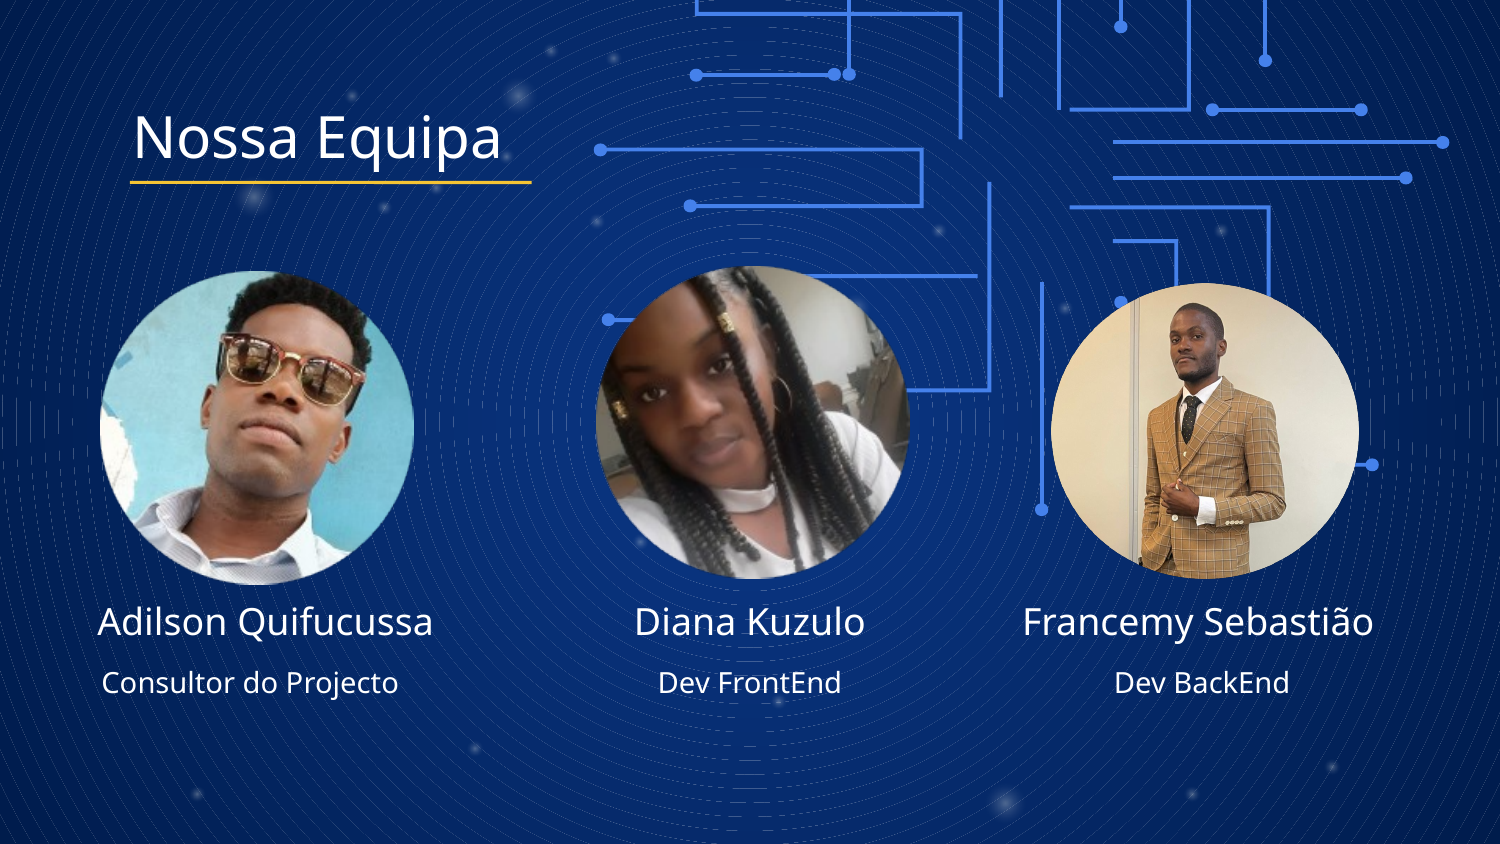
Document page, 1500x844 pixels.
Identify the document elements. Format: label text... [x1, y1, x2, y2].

picture [596, 266, 910, 579]
subtitle Dev BackEnd [1045, 649, 1359, 752]
picture [100, 271, 414, 585]
title Nossa Equipa [116, 88, 1383, 183]
subtitle Francemy Sebastião [991, 582, 1406, 650]
subtitle Consultor do Projecto [70, 649, 430, 752]
subtitle Adilson Quifucussa [59, 582, 473, 650]
subtitle Diana Kuzulo [593, 582, 907, 649]
subtitle Dev FrontEnd [593, 649, 907, 752]
picture [1051, 283, 1359, 579]
